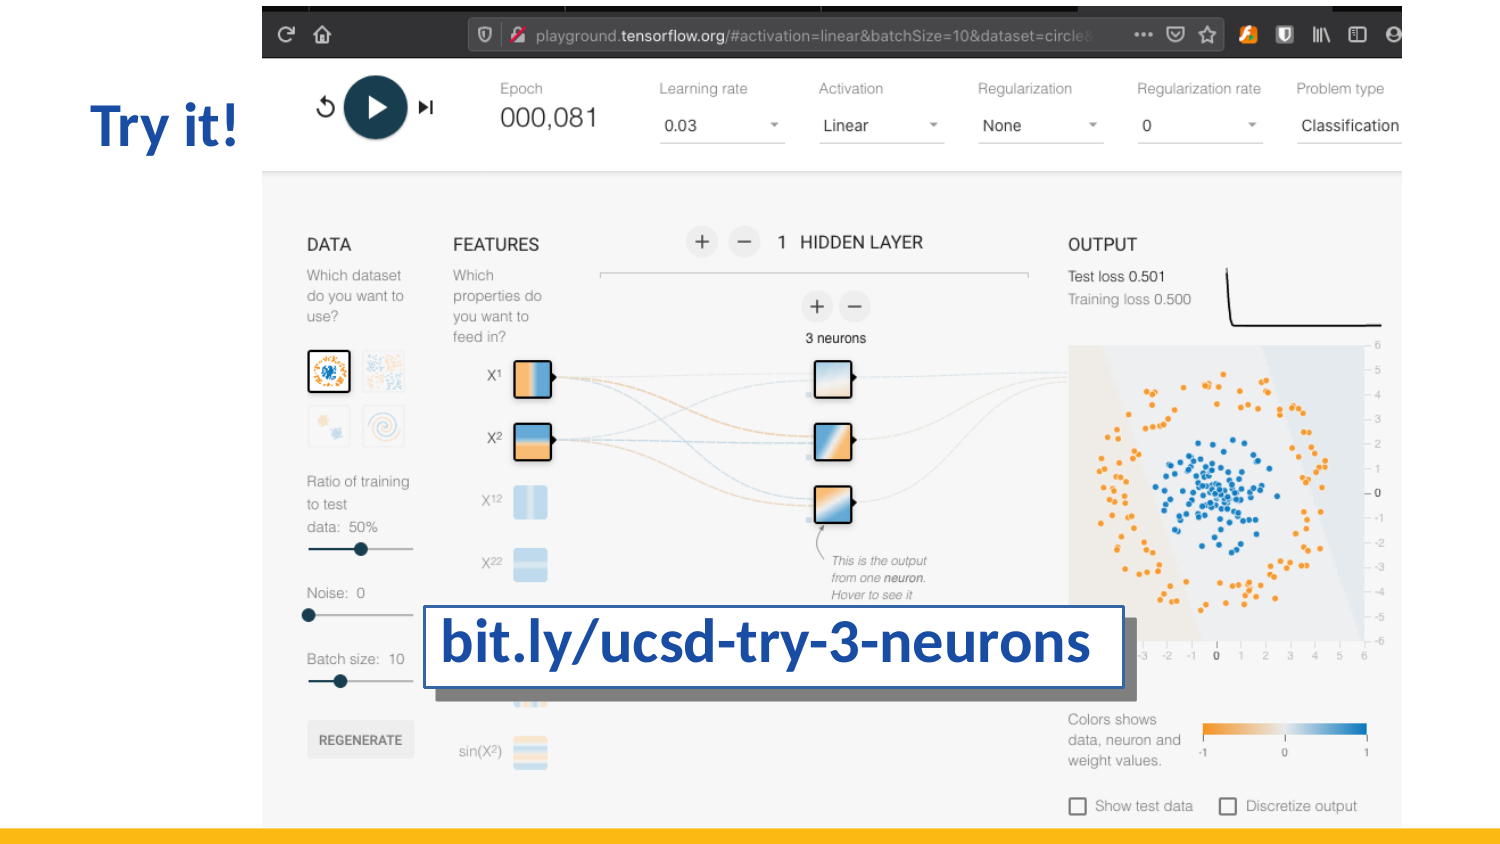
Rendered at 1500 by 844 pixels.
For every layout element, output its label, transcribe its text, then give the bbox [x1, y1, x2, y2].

text_box bit.ly/ucsd-try-3-neurons [424, 606, 1124, 688]
title Try it! [75, 0, 1425, 197]
picture [262, 6, 1402, 827]
